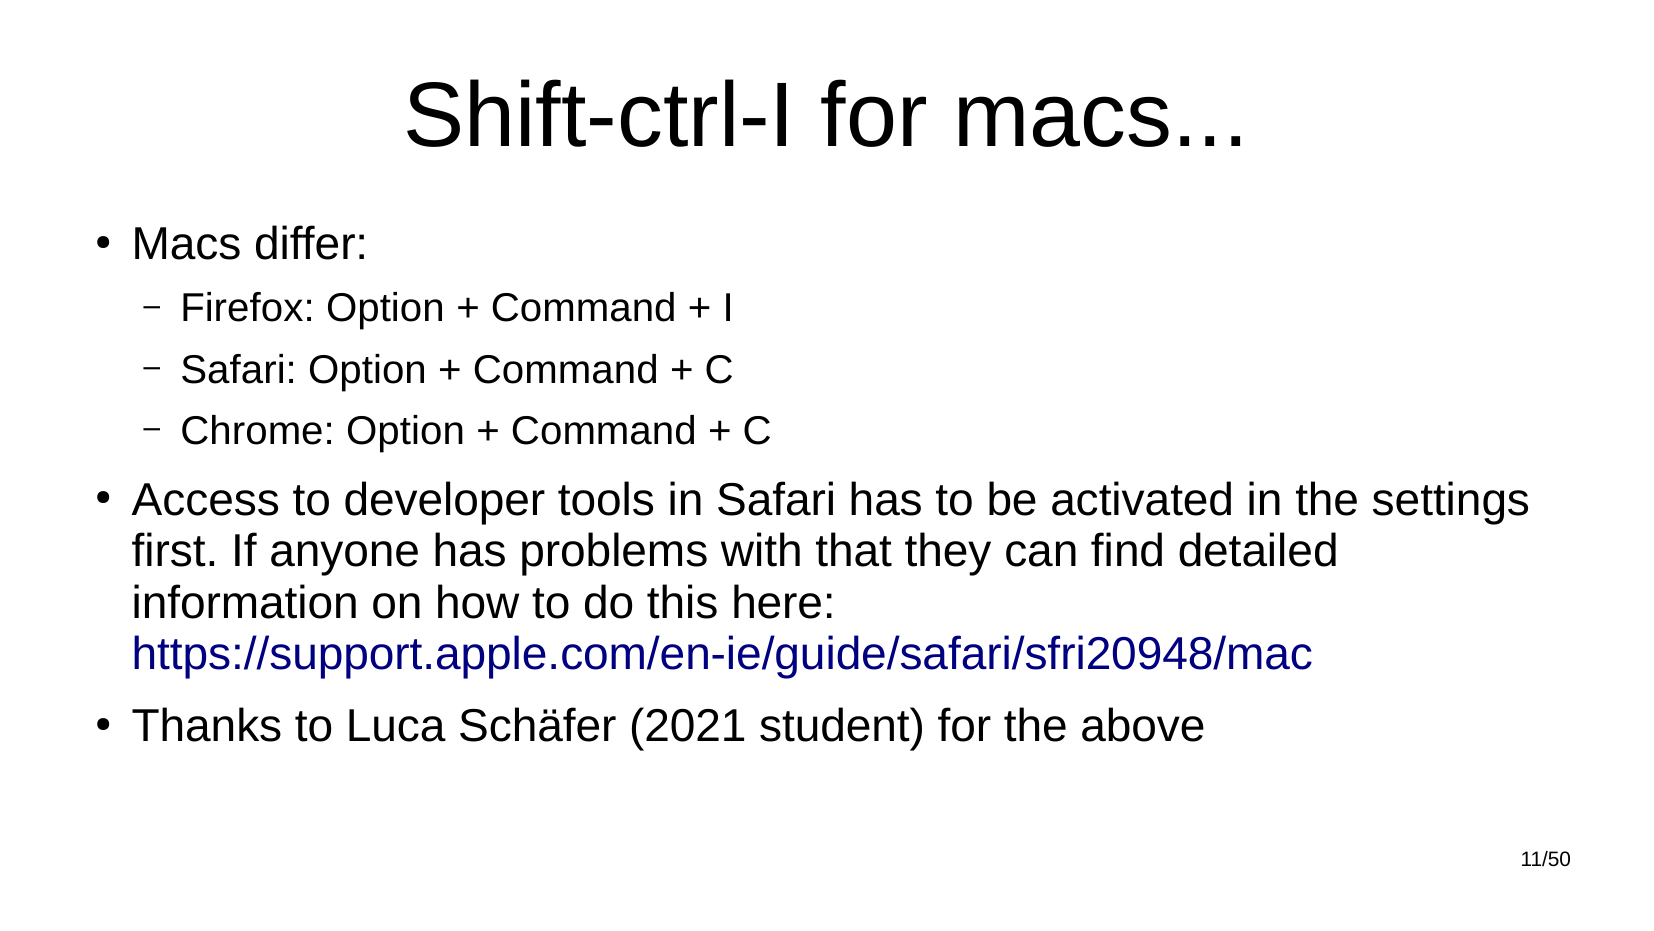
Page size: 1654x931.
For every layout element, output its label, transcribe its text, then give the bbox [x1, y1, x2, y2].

title Shift-ctrl-I for macs... [82, 37, 1571, 193]
list Macs differ: Firefox: Option + Command + I Safari: Option + Command + C Chrome: Option + Command + C Access to developer tools in Safari has to be activated in the settings first. If anyone has problems with that they can find detailed information on how to do this here: https://support.apple.com/en-ie/guide/safari/sfri20948/mac Thanks to Luca Schäfer (2021 student) for the above [82, 217, 1571, 758]
